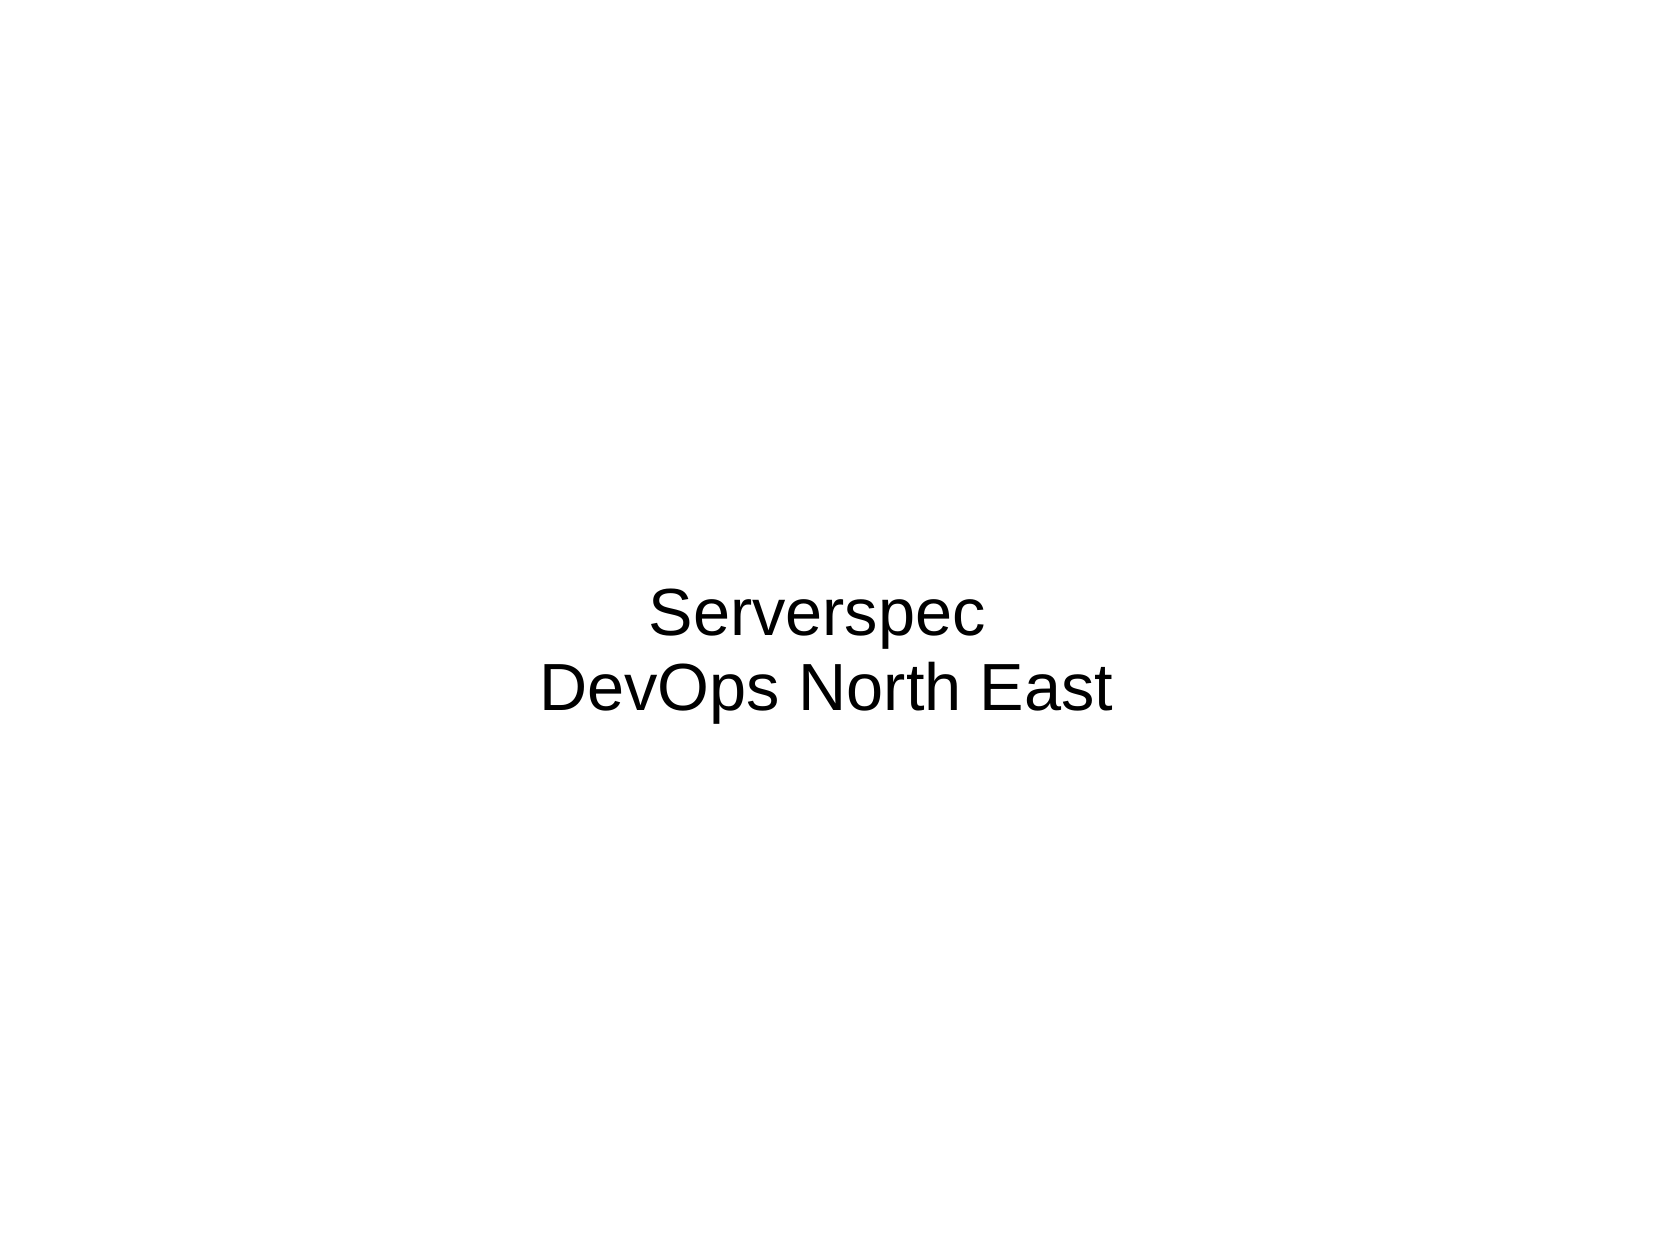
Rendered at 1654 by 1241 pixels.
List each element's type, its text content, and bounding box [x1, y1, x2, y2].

subtitle Serverspec DevOps North East [82, 290, 1571, 1010]
